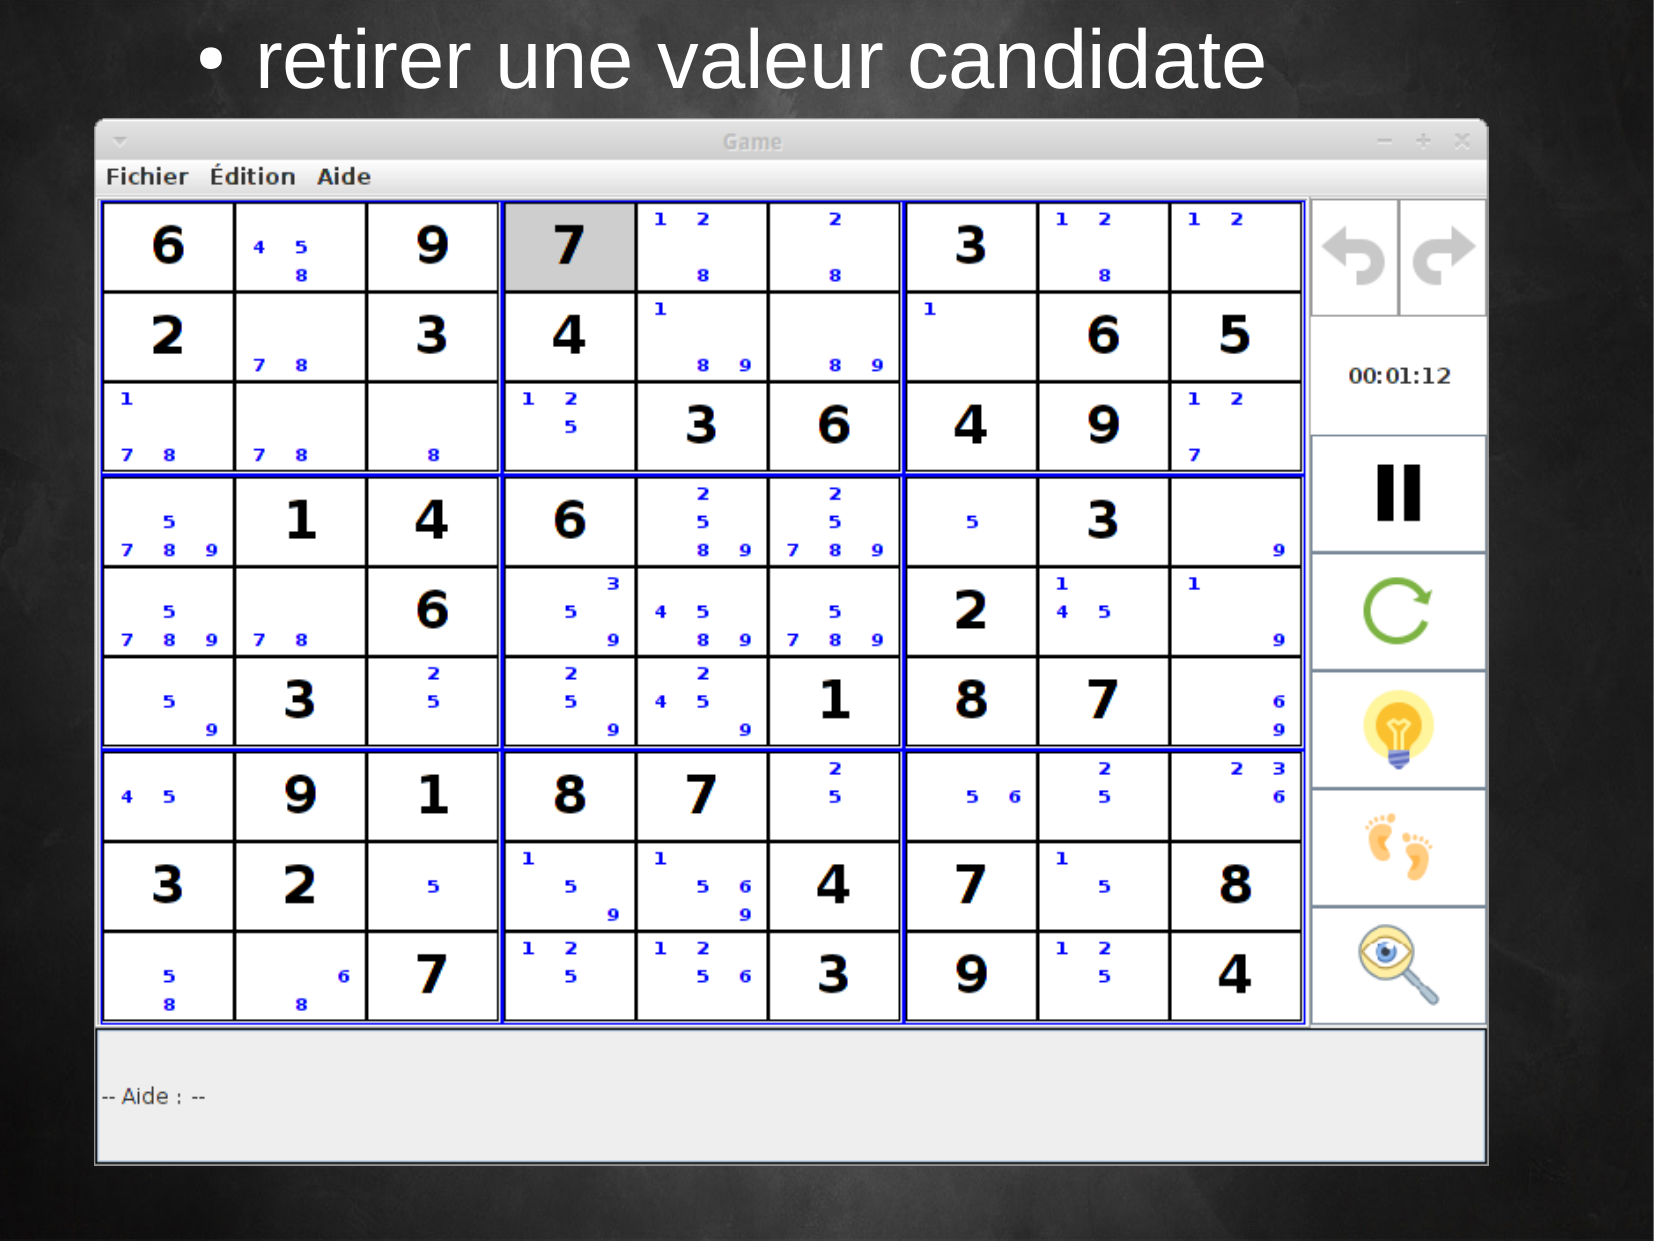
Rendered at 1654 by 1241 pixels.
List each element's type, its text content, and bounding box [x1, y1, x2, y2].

picture [0, 0, 1654, 1241]
title retirer une valeur candidate [177, 0, 1312, 118]
